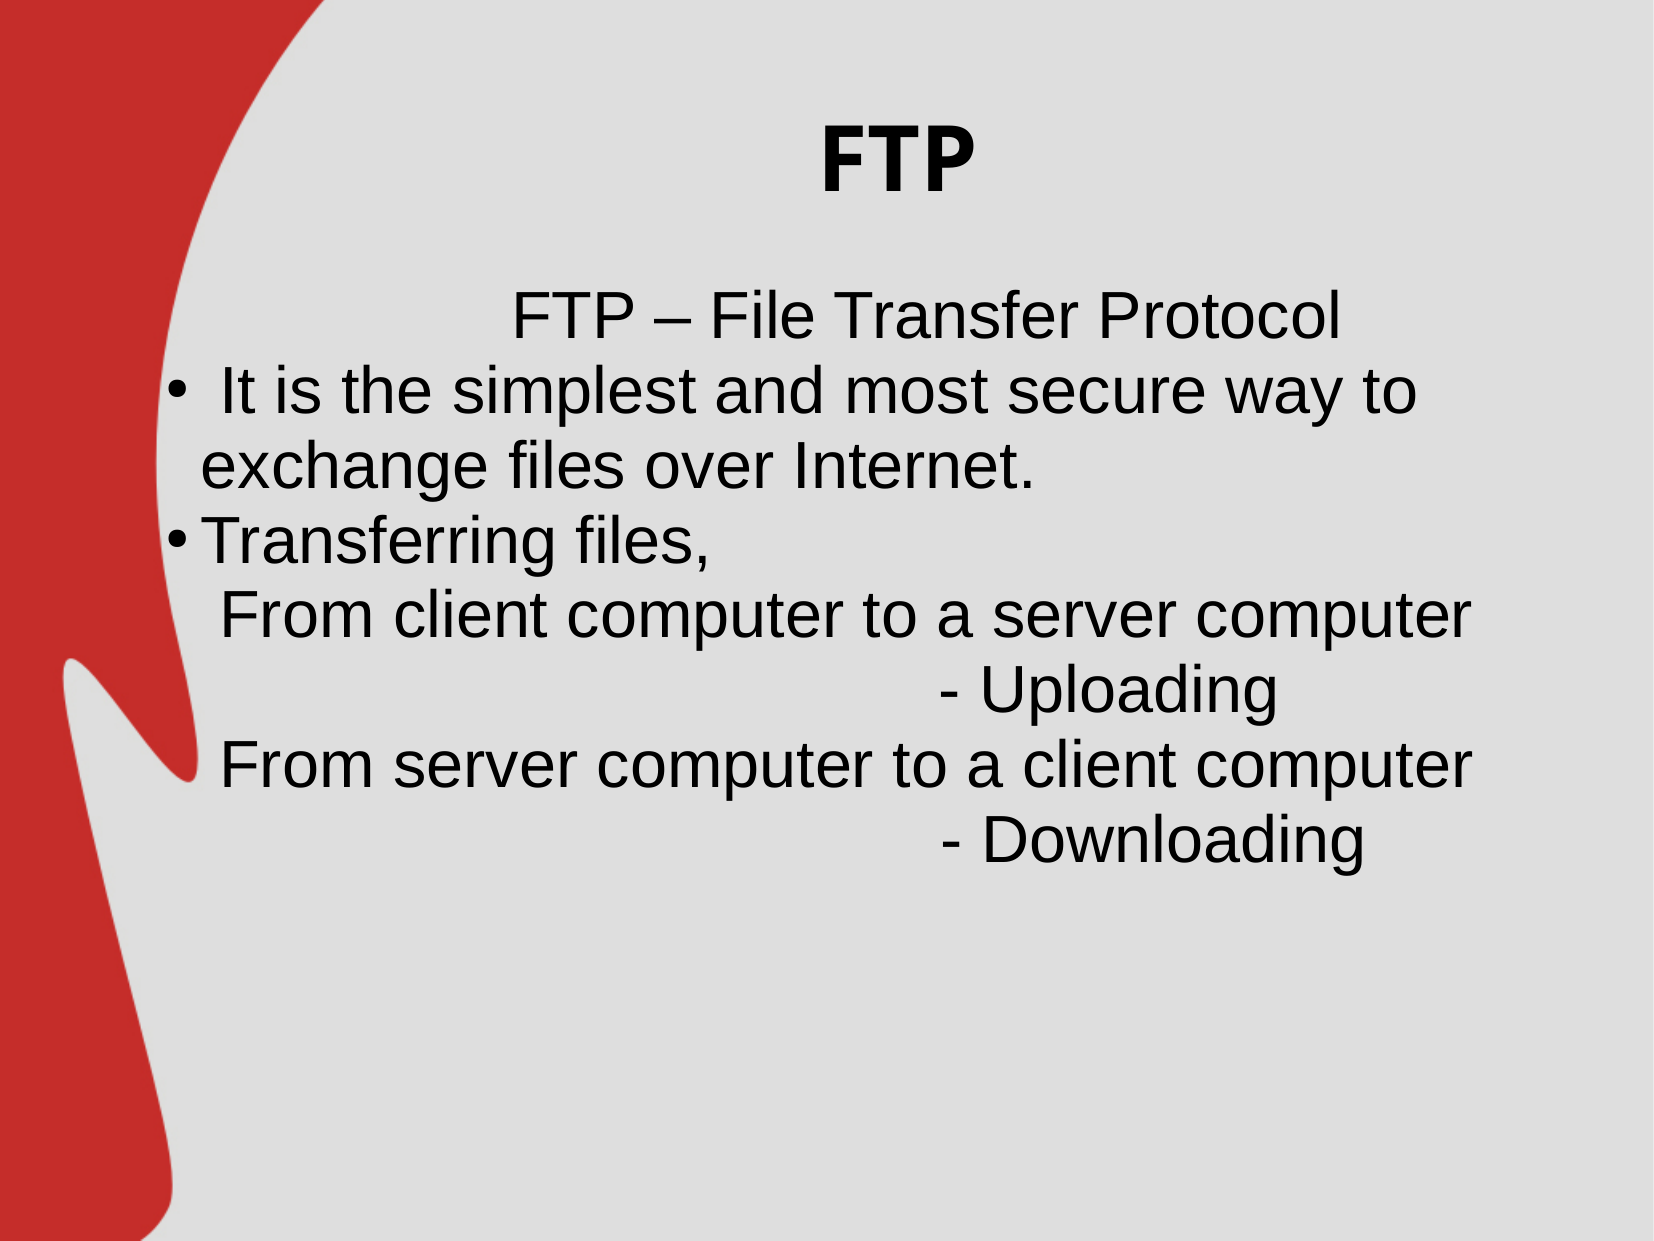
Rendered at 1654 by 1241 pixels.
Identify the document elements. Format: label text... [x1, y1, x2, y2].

title FTP [153, 52, 1642, 260]
subtitle FTP – File Transfer Protocol It is the simplest and most secure way to exchange files over Internet. Transferring files, From client computer to a server computer - Uploading From server computer to a client computer - Downloading [165, 278, 1654, 998]
picture [0, 0, 1654, 1241]
